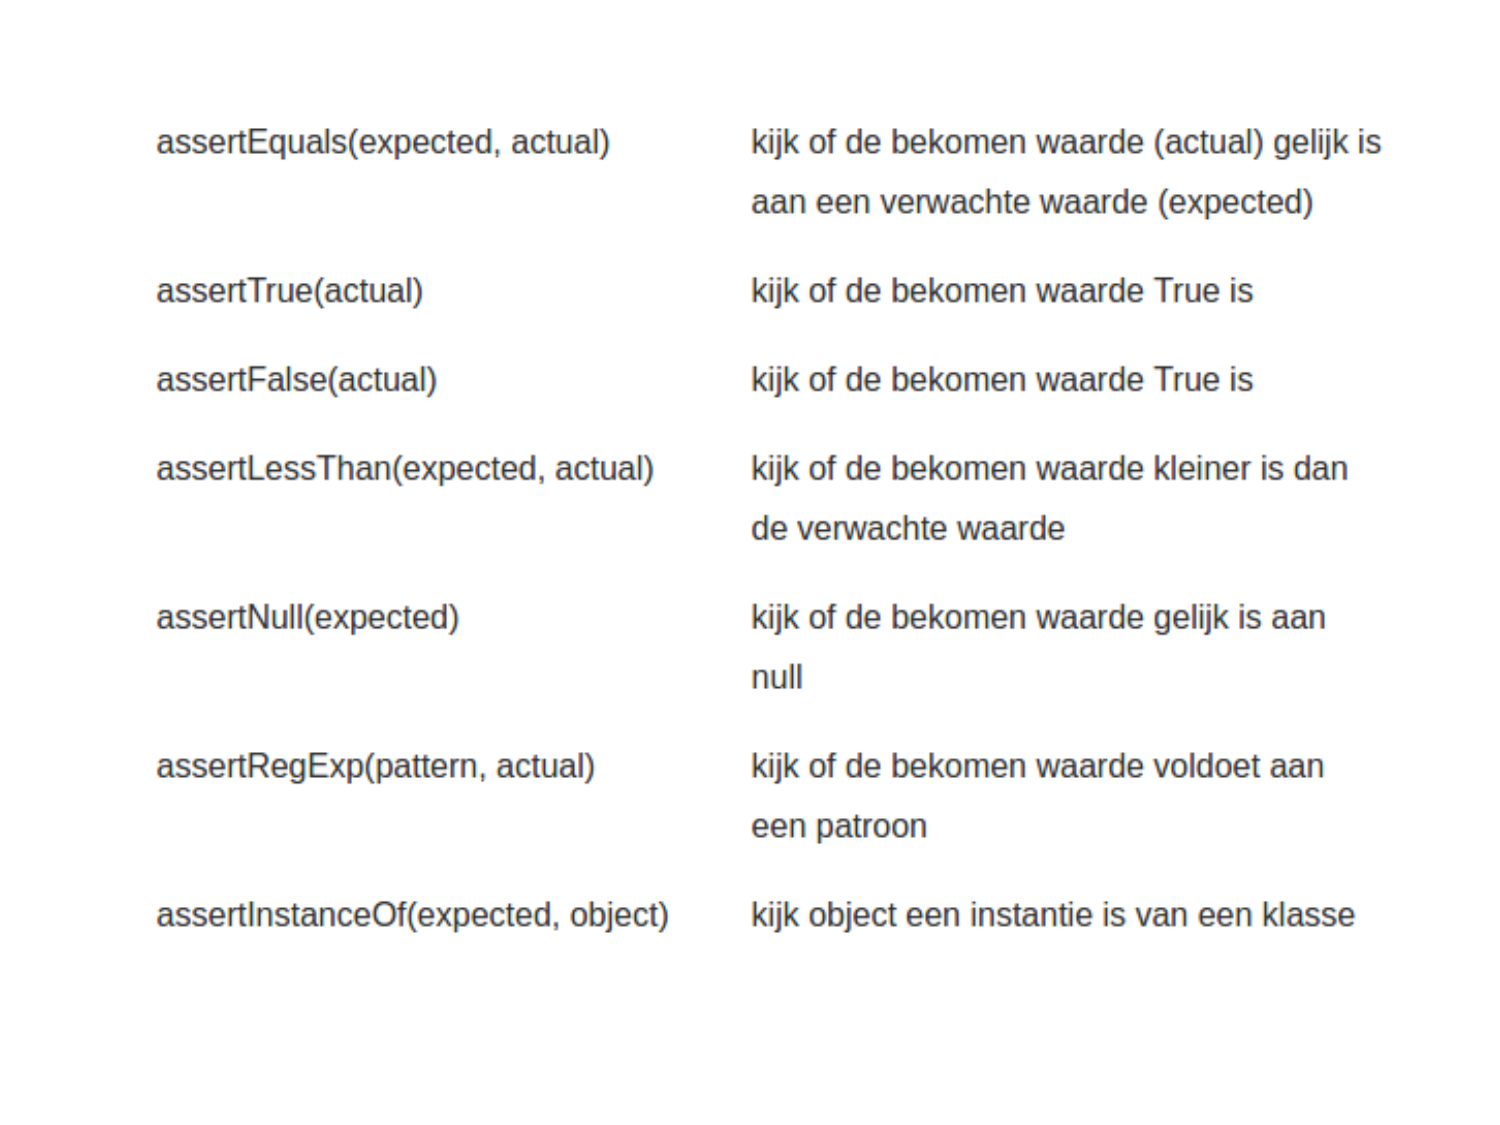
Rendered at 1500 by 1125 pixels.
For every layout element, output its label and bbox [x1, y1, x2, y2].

picture [100, 96, 1424, 997]
